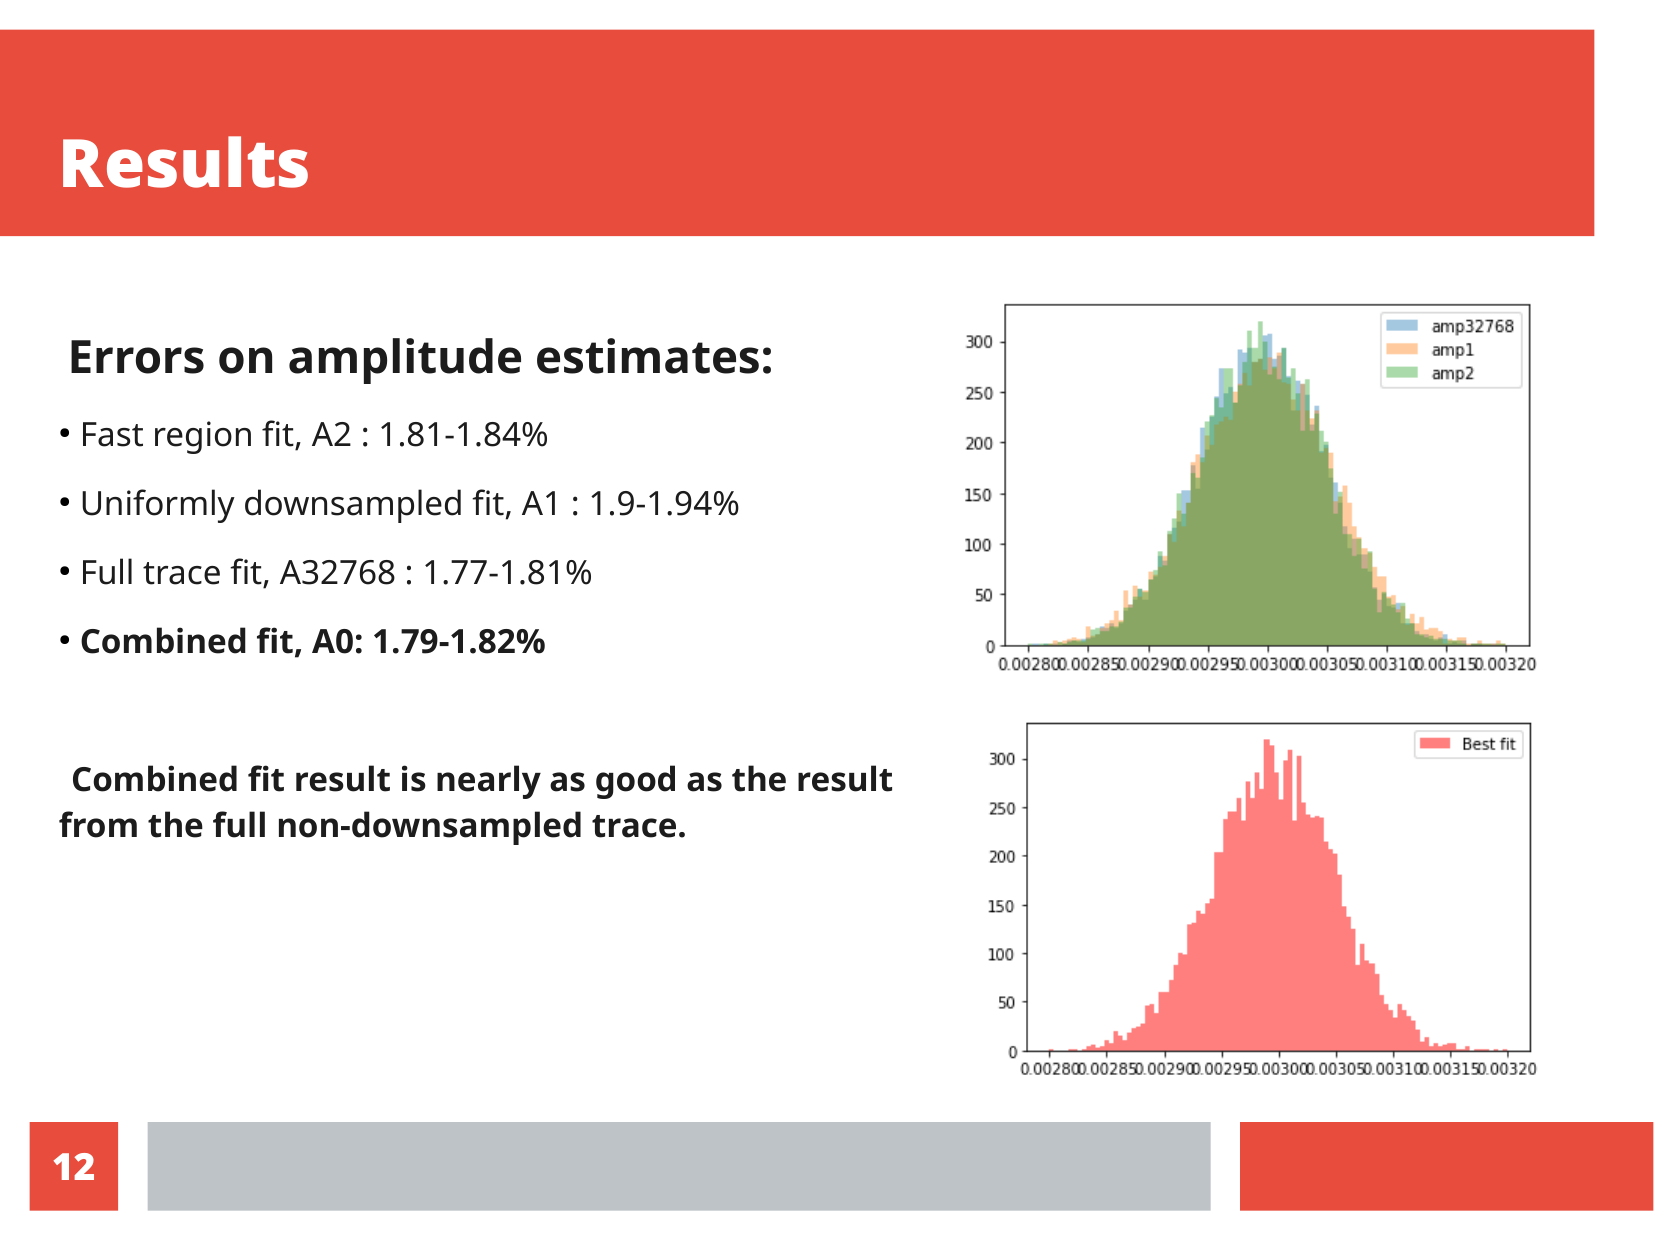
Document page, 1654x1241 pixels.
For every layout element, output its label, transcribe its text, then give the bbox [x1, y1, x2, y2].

title Results [59, 59, 1595, 207]
picture [977, 714, 1548, 1087]
picture [953, 295, 1548, 683]
list Errors on amplitude estimates: Fast region fit, A2 : 1.81-1.84% Uniformly downsampled fit, A1 : 1.9-1.94% Full trace fit, A32768 : 1.77-1.81% Combined fit, A0: 1.79-1.82% Combined fit result is nearly as good as the result from the full non-downsampled trace. [59, 324, 945, 1093]
